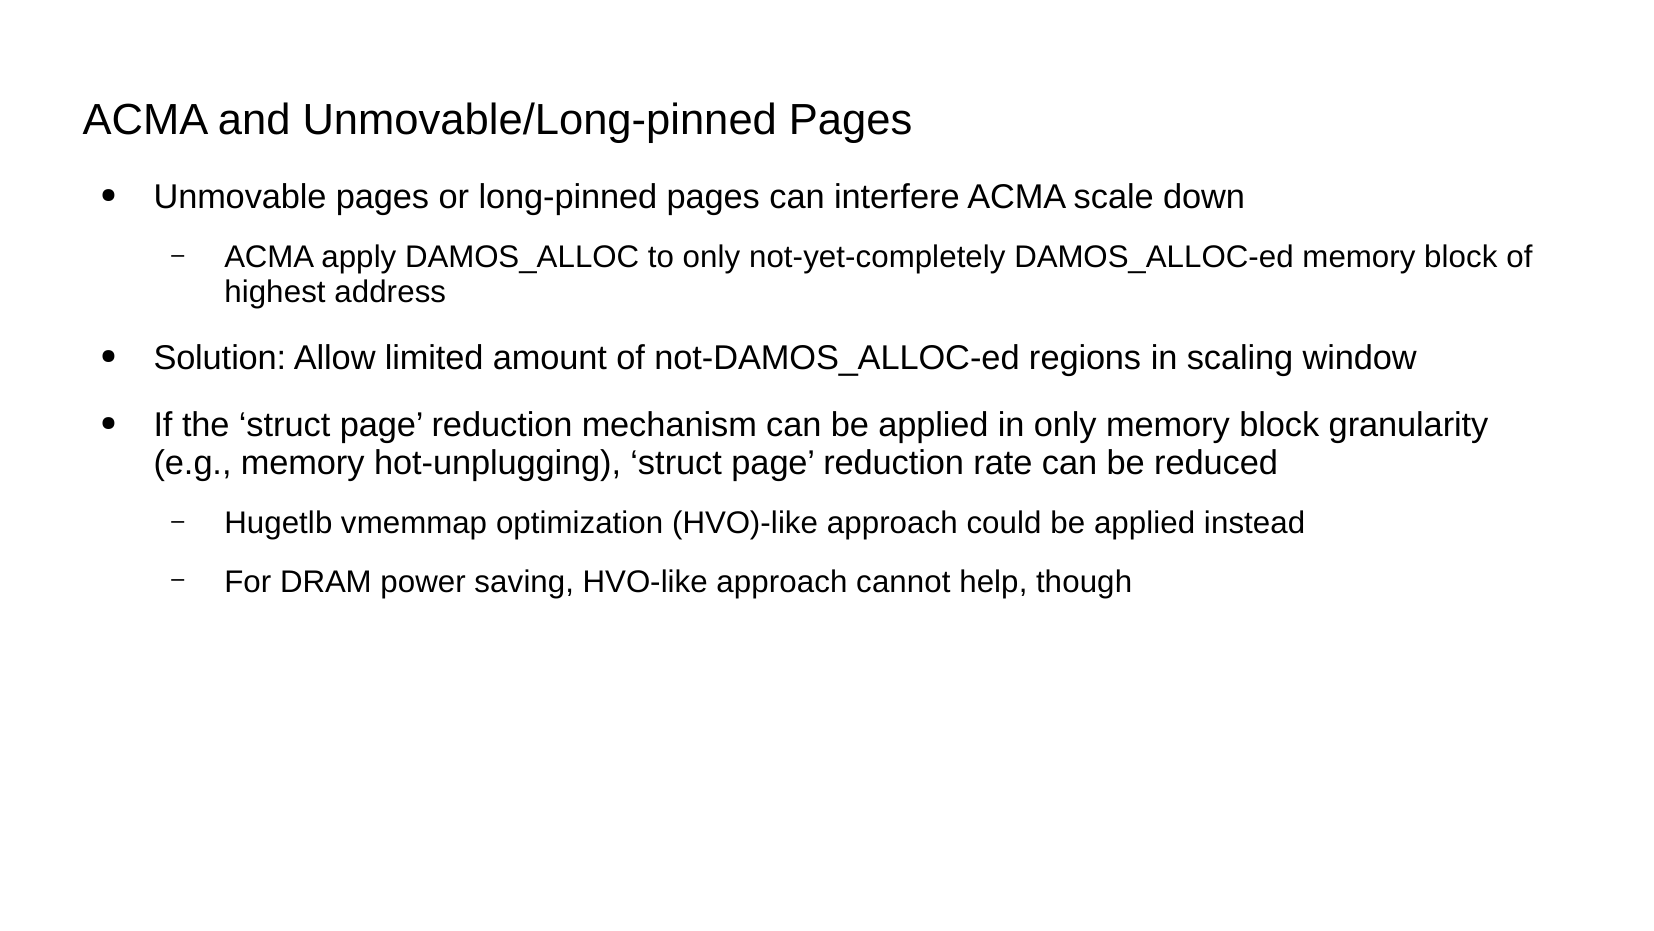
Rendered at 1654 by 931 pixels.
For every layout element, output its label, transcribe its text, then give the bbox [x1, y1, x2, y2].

list Unmovable pages or long-pinned pages can interfere ACMA scale down ACMA apply DAMOS_ALLOC to only not-yet-completely DAMOS_ALLOC-ed memory block of highest address Solution: Allow limited amount of not-DAMOS_ALLOC-ed regions in scaling window If the ‘struct page’ reduction mechanism can be applied in only memory block granularity (e.g., memory hot-unplugging), ‘struct page’ reduction rate can be reduced Hugetlb vmemmap optimization (HVO)-like approach could be applied instead For DRAM power saving, HVO-like approach cannot help, though [82, 177, 1571, 833]
title ACMA and Unmovable/Long-pinned Pages [82, 81, 1571, 157]
